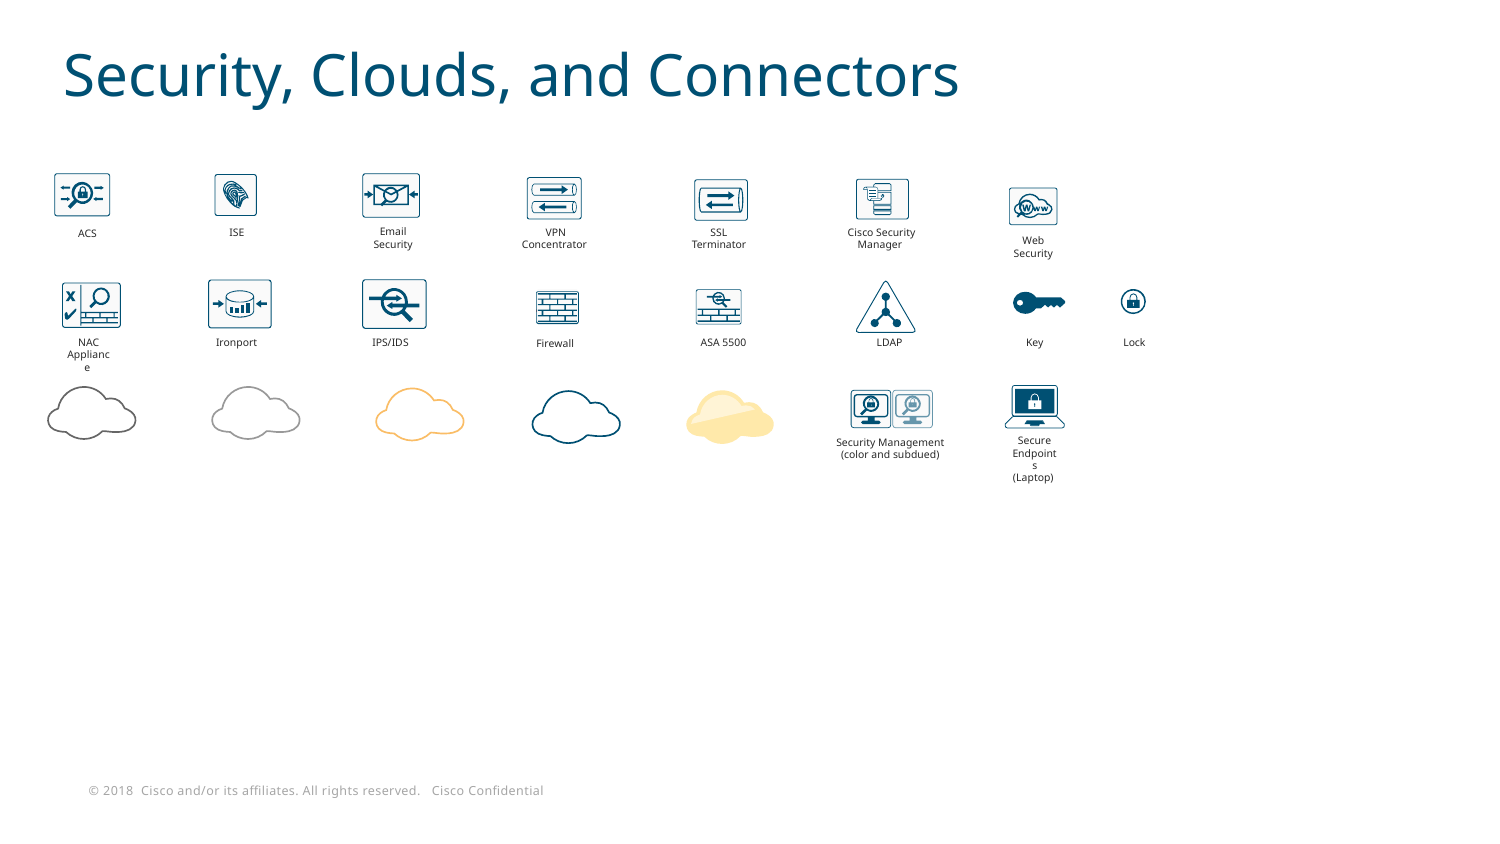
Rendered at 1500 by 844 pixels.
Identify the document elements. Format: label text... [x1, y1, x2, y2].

text_box VPN Concentrator [500, 218, 612, 259]
text_box ACS [48, 219, 127, 247]
picture [375, 387, 465, 446]
picture [531, 390, 561, 420]
picture [1013, 308, 1024, 315]
picture [376, 189, 384, 203]
text_box ISE [197, 218, 276, 247]
picture [211, 386, 301, 445]
picture [1027, 291, 1068, 315]
text_box LDAP [850, 328, 929, 356]
picture [1120, 288, 1150, 319]
picture [364, 279, 427, 327]
picture [686, 390, 776, 445]
picture [695, 289, 742, 325]
picture [1120, 288, 1130, 298]
picture [1123, 292, 1143, 308]
text_box Web Security [994, 226, 1073, 267]
picture [208, 279, 272, 328]
picture [877, 317, 895, 328]
picture [64, 282, 119, 326]
picture [855, 280, 917, 328]
picture [531, 390, 622, 449]
picture [395, 188, 407, 203]
text_box Secure Endpoints (Laptop) [995, 426, 1074, 492]
text_box [536, 288, 579, 327]
text_box Key [995, 328, 1074, 356]
text_box Security Management (color and subdued) [820, 428, 964, 469]
text_box [214, 174, 257, 216]
title Security, Clouds, and Connectors [48, 19, 1418, 140]
picture [850, 389, 935, 428]
text_box IPS/IDS [351, 328, 430, 356]
picture [534, 393, 618, 441]
text_box NAC Appliance [49, 328, 128, 381]
text_box ASA 5500 [684, 328, 763, 356]
text_box Email Security [354, 218, 433, 258]
text_box Ironport [197, 328, 276, 356]
picture [54, 173, 111, 217]
picture [1009, 187, 1058, 226]
picture [362, 173, 418, 218]
picture [694, 179, 746, 218]
text_box Cisco Security Manager [829, 218, 934, 259]
text_box Firewall [517, 329, 596, 357]
picture [386, 194, 396, 200]
text_box [1004, 385, 1065, 426]
picture [526, 177, 586, 218]
text_box Lock [1095, 328, 1174, 356]
text_box SSL Terminator [669, 218, 769, 259]
picture [47, 386, 137, 445]
picture [856, 178, 910, 218]
picture [1013, 291, 1022, 298]
